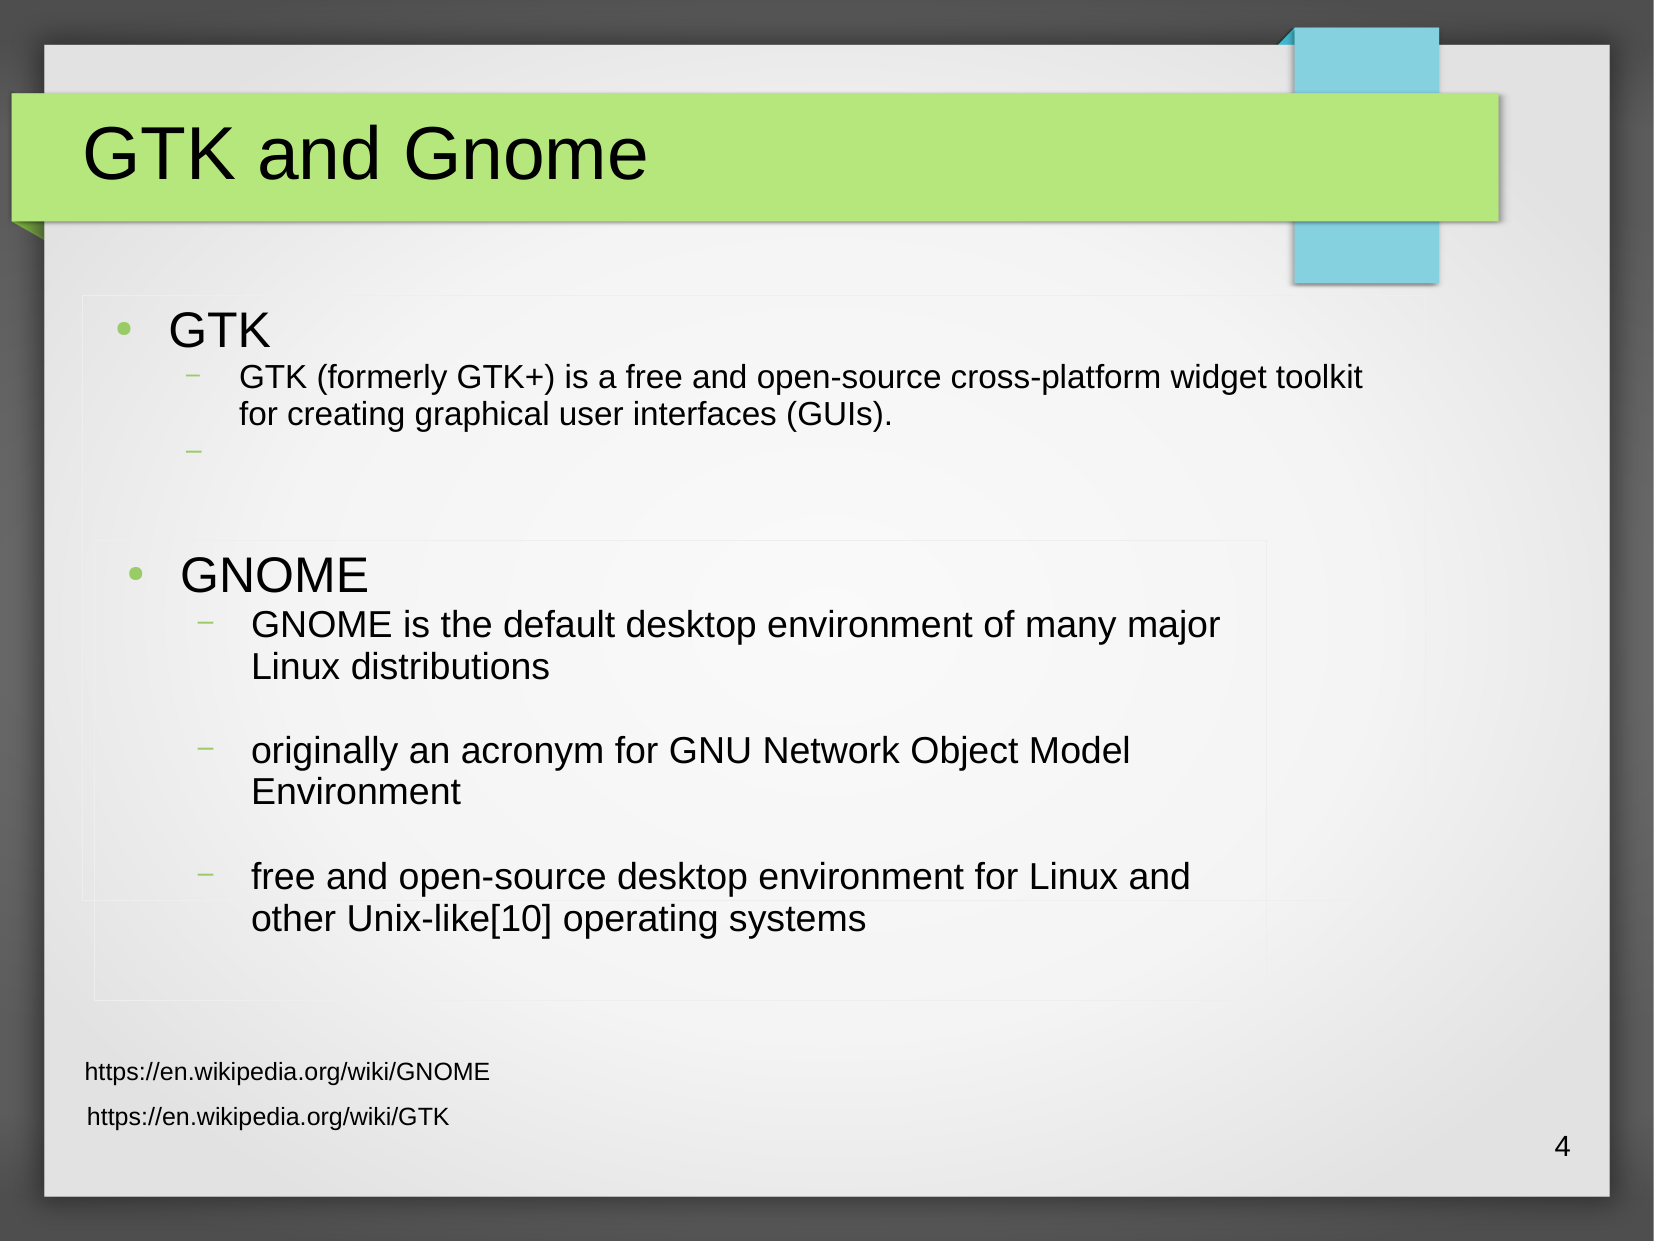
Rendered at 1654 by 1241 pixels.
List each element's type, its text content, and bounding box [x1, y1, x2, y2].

title GTK and Gnome [82, 94, 1264, 213]
text_box https://en.wikipedia.org/wiki/GTK [72, 1107, 646, 1152]
text_box GTK GTK (formerly GTK+) is a free and open-source cross-platform widget toolkit for creating graphical user interfaces (GUIs). [82, 295, 1426, 901]
text_box https://en.wikipedia.org/wiki/GNOME [69, 1050, 708, 1107]
picture [0, 0, 1654, 1241]
text_box GNOME GNOME is the default desktop environment of many major Linux distributions originally an acronym for GNU Network Object Model Environment free and open-source desktop environment for Linux and other Unix-like[10] operating systems [94, 540, 1267, 1001]
